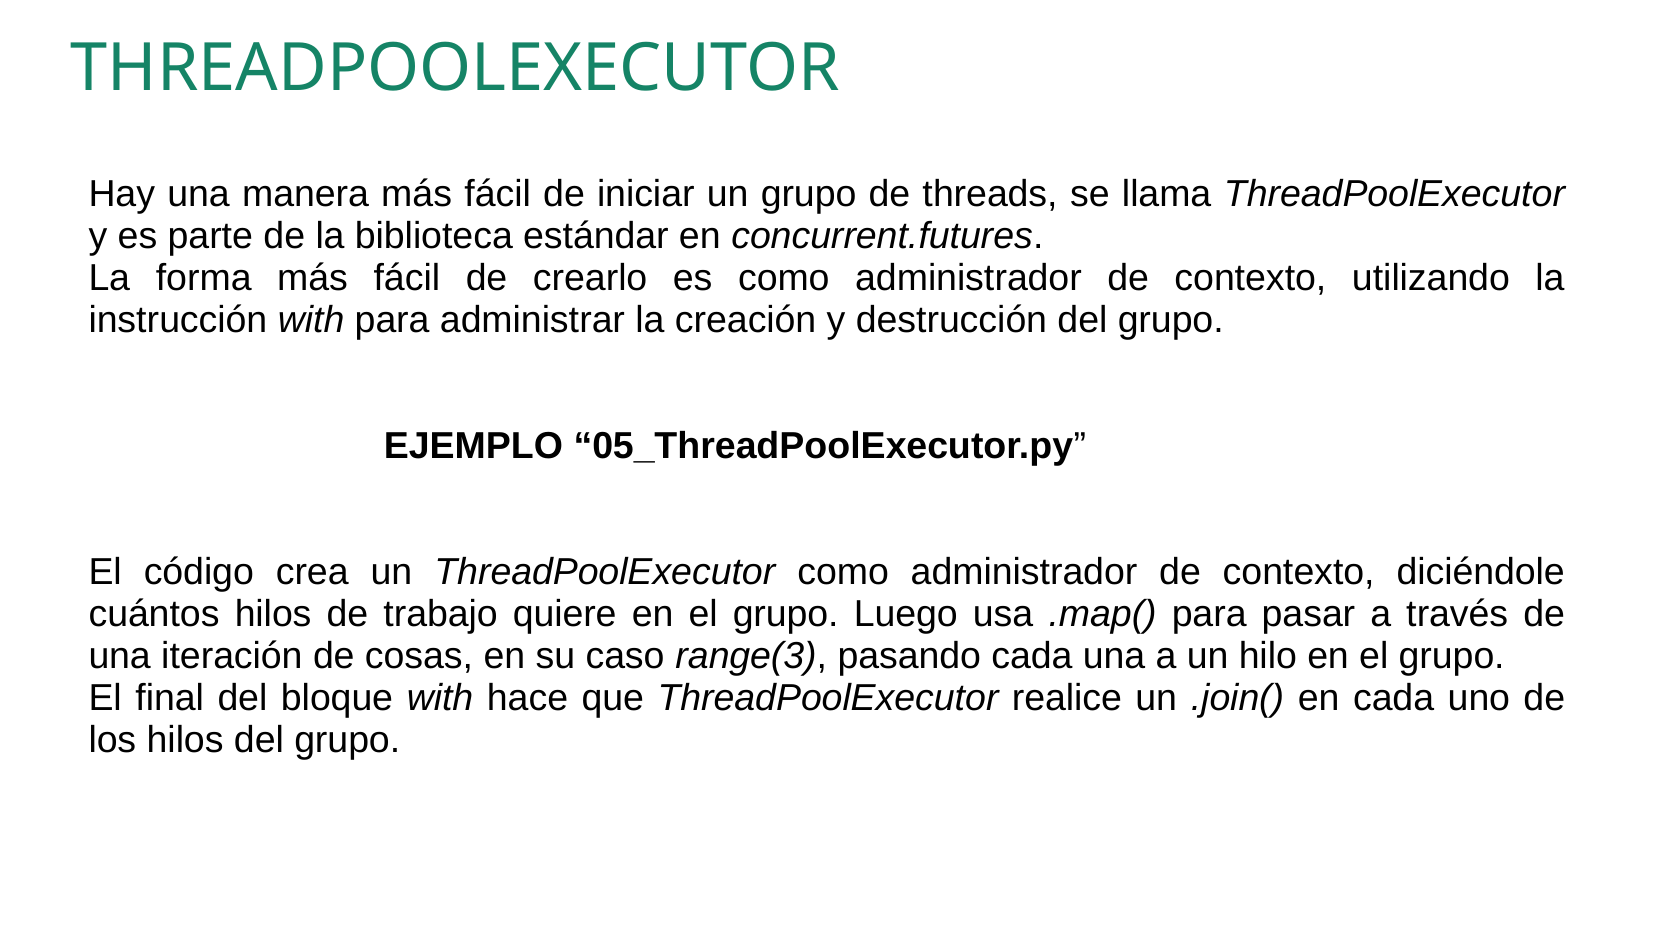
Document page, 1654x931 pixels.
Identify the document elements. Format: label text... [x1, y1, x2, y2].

text_box Hay una manera más fácil de iniciar un grupo de threads, se llama ThreadPoolExecutor y es parte de la biblioteca estándar en concurrent.futures. La forma más fácil de crearlo es como administrador de contexto, utilizando la instrucción with para administrar la creación y destrucción del grupo. EJEMPLO “05_ThreadPoolExecutor.py” El código crea un ThreadPoolExecutor como administrador de contexto, diciéndole cuántos hilos de trabajo quiere en el grupo. Luego usa .map() para pasar a través de una iteración de cosas, en su caso range(3), pasando cada una a un hilo en el grupo. El final del bloque with hace que ThreadPoolExecutor realice un .join() en cada uno de los hilos del grupo. [73, 165, 1580, 769]
title THREADPOOLEXECUTOR [70, 0, 1447, 159]
